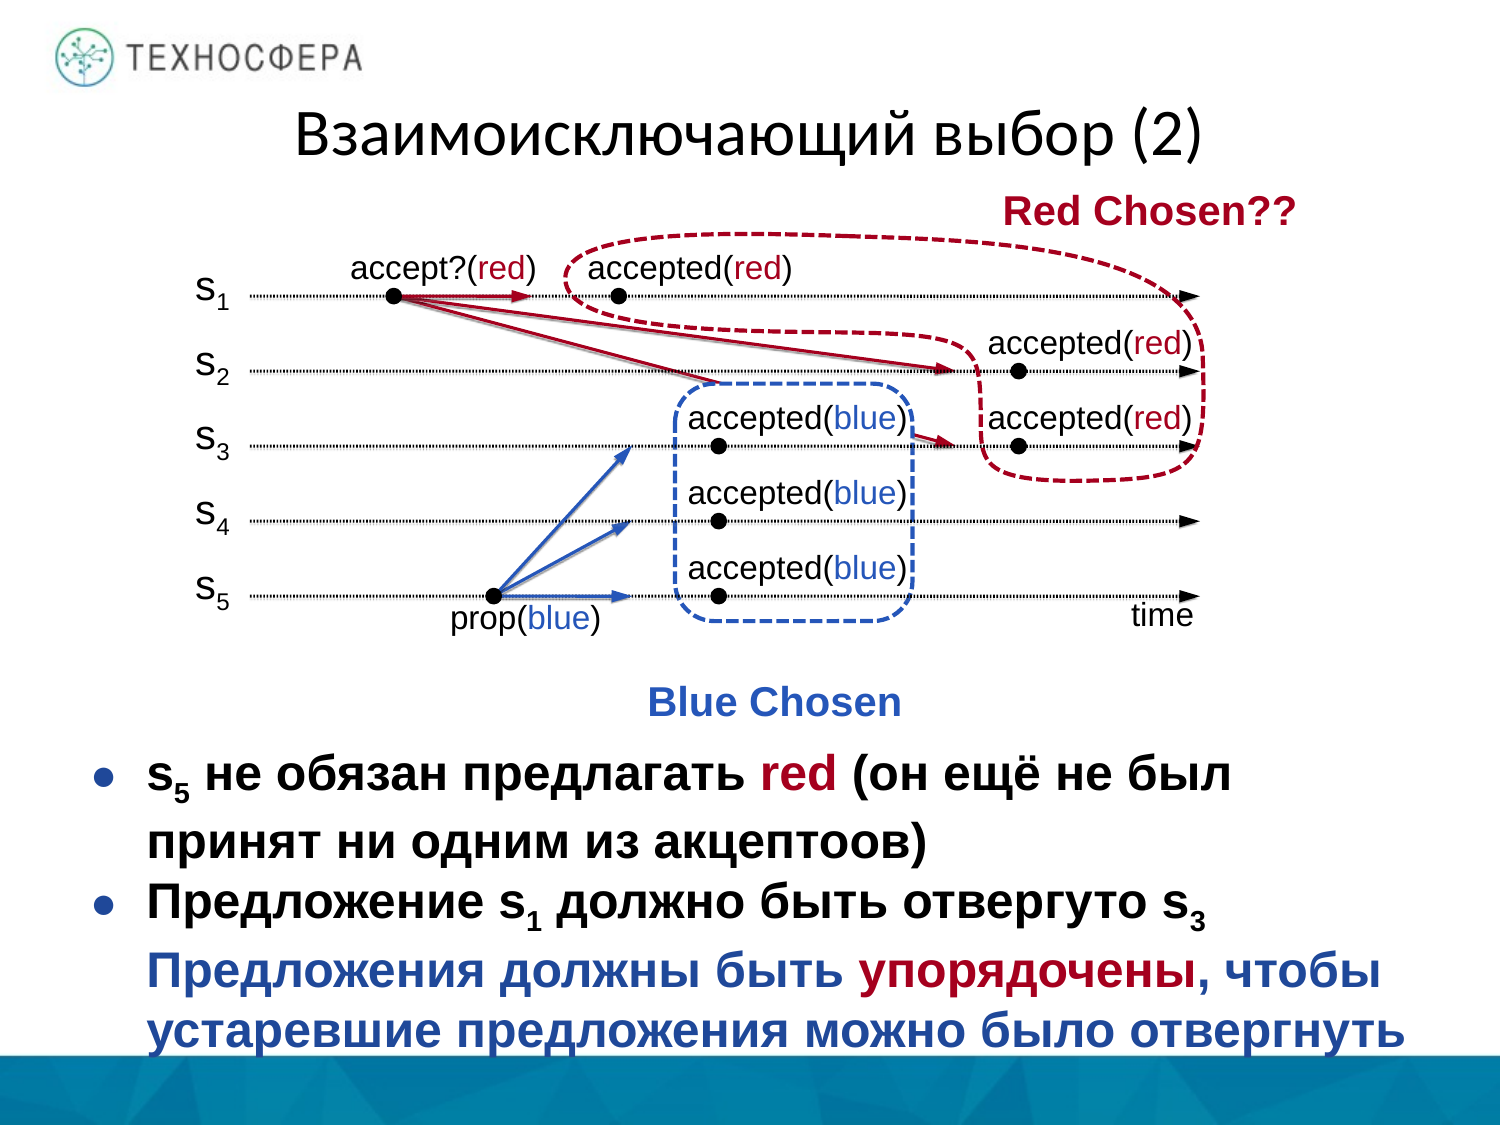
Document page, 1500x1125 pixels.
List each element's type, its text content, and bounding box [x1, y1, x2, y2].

text_box accepted(blue) [687, 471, 975, 512]
picture [555, 1025, 564, 1042]
text_box accepted(red) [987, 321, 1250, 362]
picture [550, 1047, 569, 1057]
list s5 не обязан предлагать red (он ещё не был принят ни одним из акцептоов) Предложение s1 должно быть отвергуто s3 Предложения должны быть упорядочены, чтобы устаревшие предложения можно было отвергнуть [75, 732, 1425, 1008]
text_box [1012, 364, 1025, 378]
text_box s4 [174, 483, 250, 541]
text_box Blue Chosen [624, 675, 925, 726]
text_box accepted(blue) [687, 396, 975, 437]
text_box s2 [174, 333, 250, 391]
picture [496, 1025, 507, 1043]
text_box accept?(red) [350, 246, 550, 287]
text_box s5 [174, 558, 250, 616]
text_box time [1112, 593, 1213, 634]
text_box [487, 589, 500, 603]
picture [0, 0, 1500, 1057]
picture [262, 1025, 273, 1043]
text_box accepted(red) [987, 396, 1275, 437]
text_box s3 [174, 408, 250, 466]
text_box [674, 383, 913, 622]
text_box accepted(red) [587, 246, 850, 287]
title Взаимоисключающий выбор (2) [75, 45, 1426, 233]
text_box s1 [174, 258, 250, 316]
text_box prop(blue) [450, 596, 625, 637]
text_box [612, 289, 625, 303]
text_box [387, 289, 400, 303]
text_box [1012, 439, 1025, 453]
text_box accepted(blue) [687, 546, 988, 587]
picture [1250, 1025, 1261, 1043]
